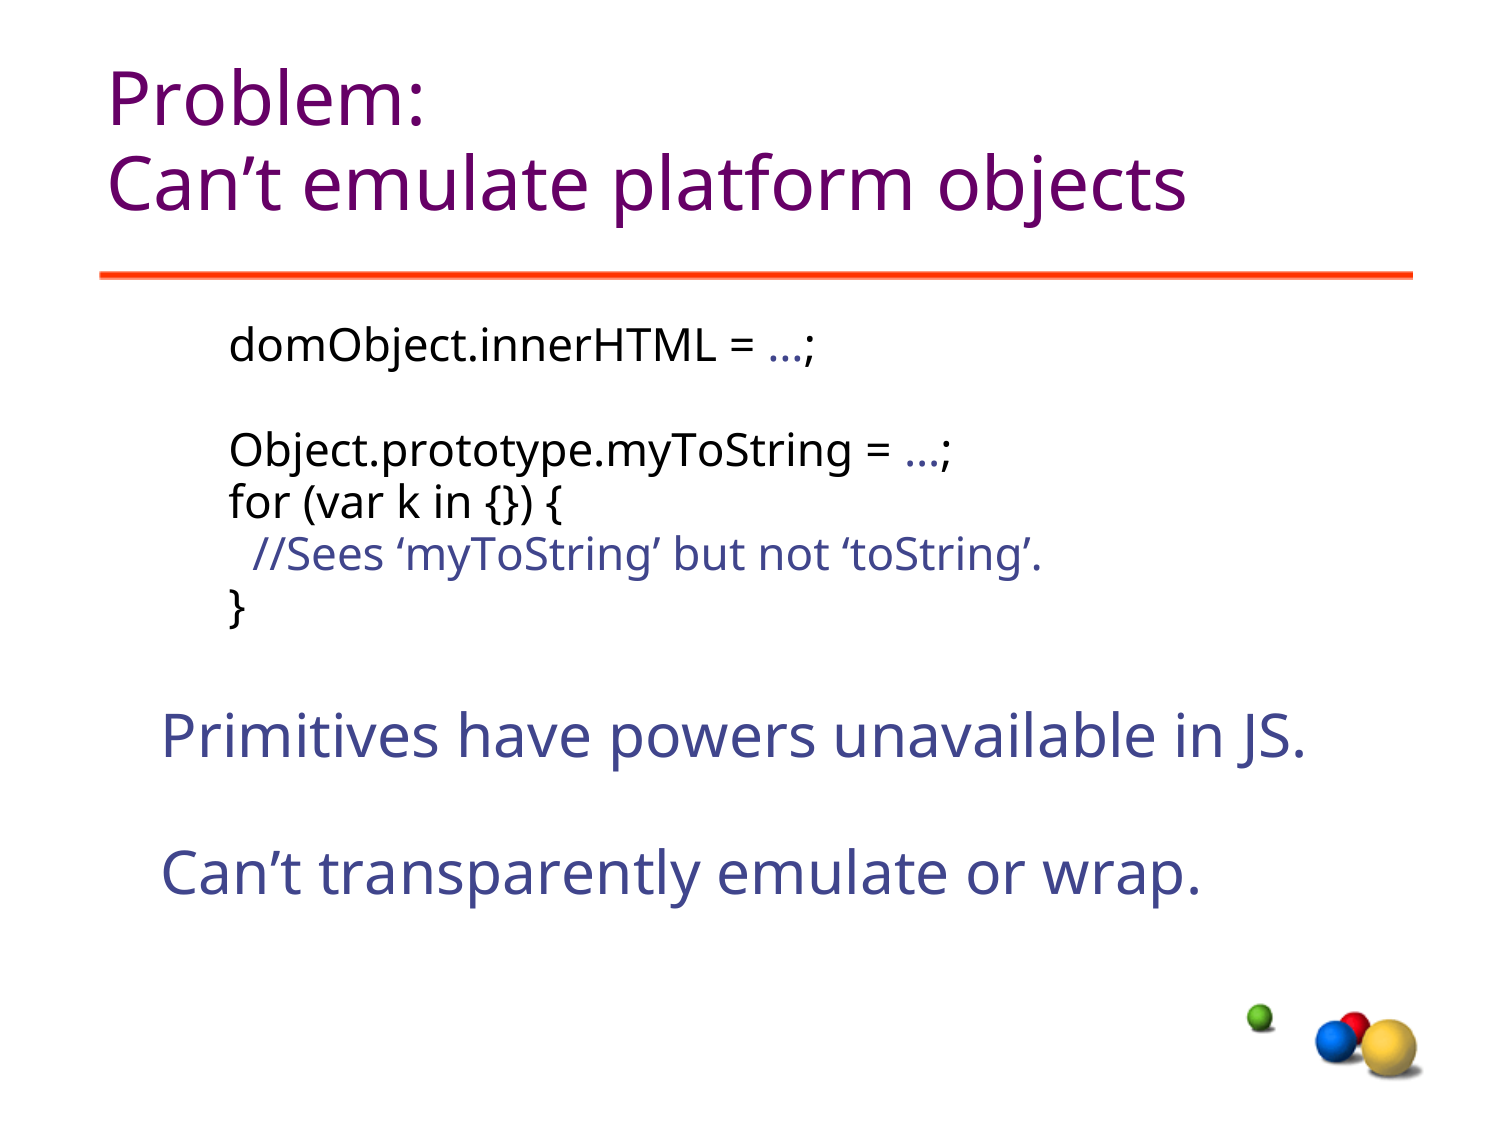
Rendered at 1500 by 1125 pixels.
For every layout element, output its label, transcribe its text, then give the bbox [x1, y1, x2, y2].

title Problem: Can’t emulate platform objects [106, 57, 1369, 231]
picture [99, 271, 1413, 280]
subtitle domObject.innerHTML = …; Object.prototype.myToString = …; for (var k in {}) { //Sees ‘myToString’ but not ‘toString’. } Primitives have powers unavailable in JS. Can’t transparently emulate or wrap. [144, 320, 1407, 998]
picture [1224, 999, 1449, 1083]
